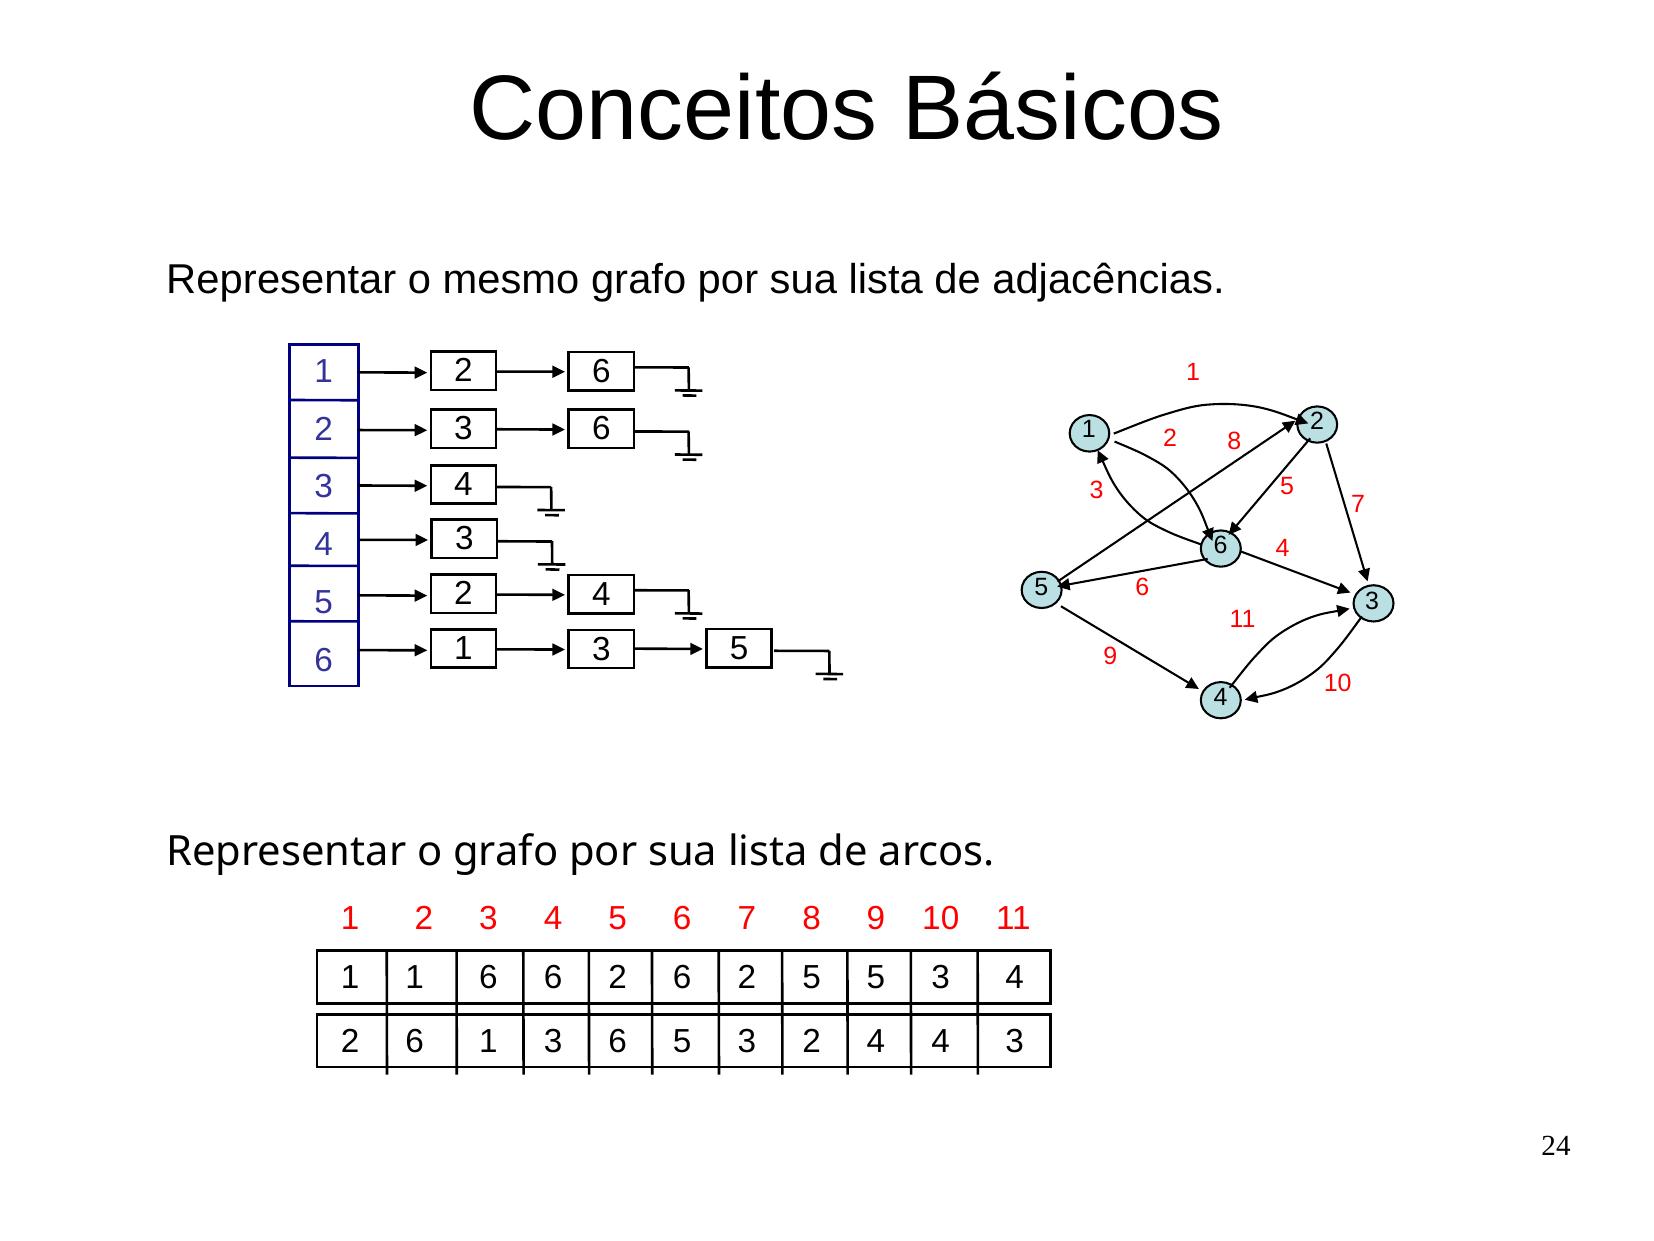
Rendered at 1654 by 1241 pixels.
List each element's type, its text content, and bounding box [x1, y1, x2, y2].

text_box 6 [568, 409, 634, 448]
text_box 2 6 1 3 6 5 3 2 4 4 3 [849, 1014, 909, 1067]
text_box 1 1 6 6 2 6 2 5 5 3 4 [389, 950, 455, 1004]
text_box 1 1 6 6 2 6 2 5 5 3 4 [654, 950, 717, 1004]
text_box 2 6 1 3 6 5 3 2 4 4 3 [389, 1014, 455, 1067]
text_box 2 6 1 3 6 5 3 2 4 4 3 [980, 1014, 1051, 1067]
text_box 2 6 1 3 6 5 3 2 4 4 3 [913, 1014, 976, 1067]
text_box 1 2 3 4 5 6 [289, 623, 359, 686]
text_box 2 6 1 3 6 5 3 2 4 4 3 [525, 1014, 587, 1067]
text_box 3 [1074, 468, 1130, 512]
text_box 2 [430, 574, 497, 613]
text_box 7 [1336, 482, 1392, 526]
text_box 4 [1260, 525, 1316, 570]
text_box 3 [431, 519, 497, 558]
text_box 4 [568, 575, 634, 614]
text_box 11 [1214, 597, 1284, 641]
text_box 1 [1067, 407, 1126, 452]
text_box 4 [430, 465, 497, 504]
text_box 1 1 6 6 2 6 2 5 5 3 4 [458, 950, 522, 1004]
text_box 2 6 1 3 6 5 3 2 4 4 3 [458, 1014, 522, 1067]
text_box 6 [1198, 523, 1258, 567]
text_box 1 1 6 6 2 6 2 5 5 3 4 [784, 950, 846, 1004]
text_box 1 1 6 6 2 6 2 5 5 3 4 [316, 950, 385, 1004]
text_box 2 6 1 3 6 5 3 2 4 4 3 [591, 1014, 650, 1067]
text_box 8 [1212, 418, 1268, 463]
text_box 1 [1171, 349, 1227, 394]
text_box 2 [1148, 415, 1204, 460]
text_box 5 [1265, 463, 1321, 508]
text_box 1 1 6 6 2 6 2 5 5 3 4 [525, 950, 587, 1004]
text_box 2 [1295, 399, 1355, 443]
text_box 6 [568, 352, 634, 391]
text_box 4 [1198, 675, 1258, 719]
text_box 1 2 3 4 5 6 7 8 9 10 11 [316, 892, 1064, 945]
text_box 1 2 3 4 5 6 [289, 568, 359, 620]
text_box 10 [1308, 661, 1378, 705]
text_box 5 [706, 629, 772, 668]
text_box Representar o grafo por sua lista de arcos. [151, 812, 1516, 910]
text_box 1 1 6 6 2 6 2 5 5 3 4 [849, 950, 909, 1004]
text_box 1 1 6 6 2 6 2 5 5 3 4 [913, 950, 976, 1004]
text_box 6 [1120, 564, 1176, 609]
text_box 1 2 3 4 5 6 [289, 515, 359, 564]
text_box 2 6 1 3 6 5 3 2 4 4 3 [721, 1014, 781, 1067]
text_box 2 [430, 351, 497, 390]
text_box 1 2 3 4 5 6 [289, 459, 359, 512]
text_box 3 [568, 629, 634, 669]
text_box 1 1 6 6 2 6 2 5 5 3 4 [720, 950, 780, 1004]
text_box 1 2 3 4 5 6 [289, 344, 359, 398]
text_box 1 1 6 6 2 6 2 5 5 3 4 [979, 950, 1051, 1004]
text_box 2 6 1 3 6 5 3 2 4 4 3 [316, 1014, 385, 1067]
text_box 5 [1019, 564, 1079, 609]
text_box 2 6 1 3 6 5 3 2 4 4 3 [654, 1014, 717, 1067]
text_box 1 1 6 6 2 6 2 5 5 3 4 [591, 950, 650, 1004]
title Conceitos Básicos [261, 38, 1433, 177]
text_box 3 [1350, 578, 1410, 623]
text_box 9 [1088, 633, 1144, 678]
text_box 2 6 1 3 6 5 3 2 4 4 3 [784, 1014, 846, 1067]
list Representar o mesmo grafo por sua lista de adjacências. [151, 248, 1558, 414]
text_box 3 [430, 409, 497, 448]
text_box 1 2 3 4 5 6 [289, 402, 359, 456]
text_box 1 [430, 629, 497, 668]
